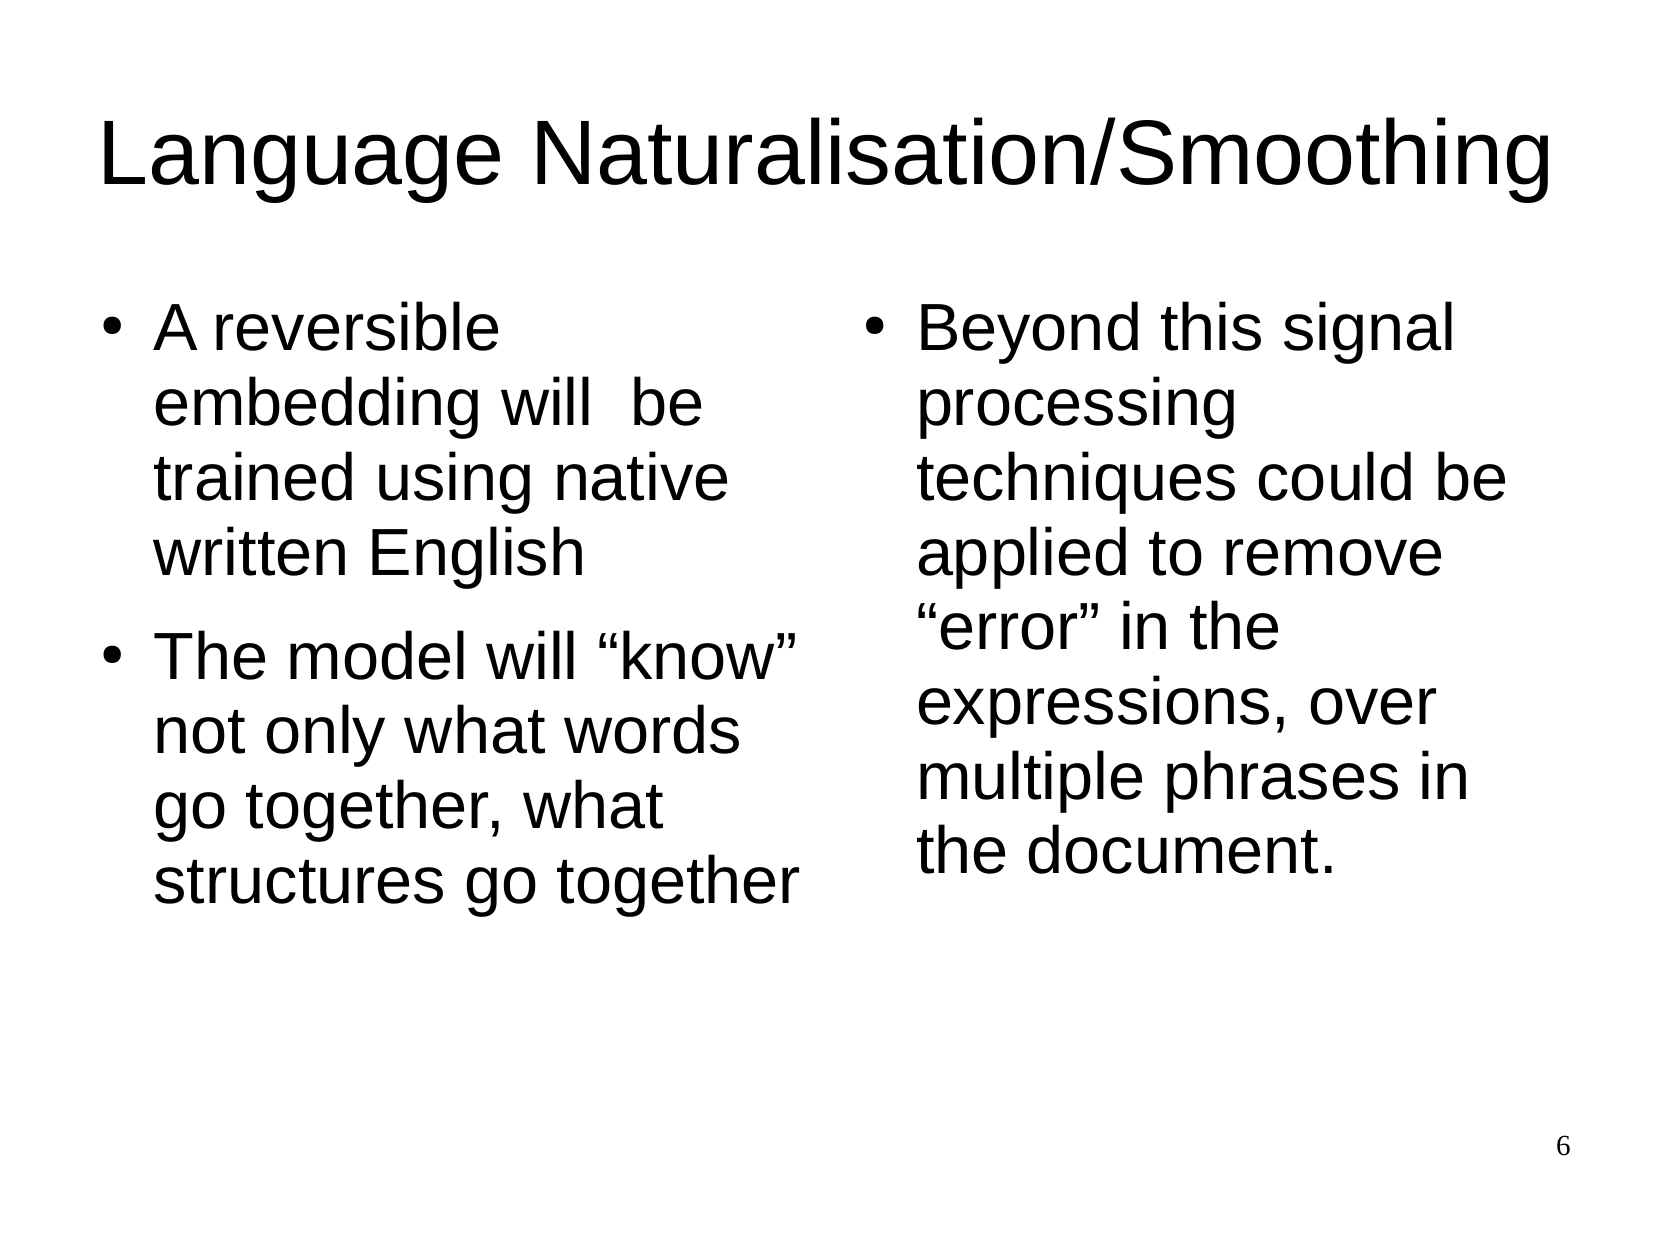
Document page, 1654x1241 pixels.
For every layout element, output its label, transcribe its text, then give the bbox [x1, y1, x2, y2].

list A reversible embedding will be trained using native written English The model will “know” not only what words go together, what structures go together [82, 290, 809, 1010]
title Language Naturalisation/Smoothing [82, 49, 1571, 257]
list Beyond this signal processing techniques could be applied to remove “error” in the expressions, over multiple phrases in the document. [845, 290, 1572, 1010]
